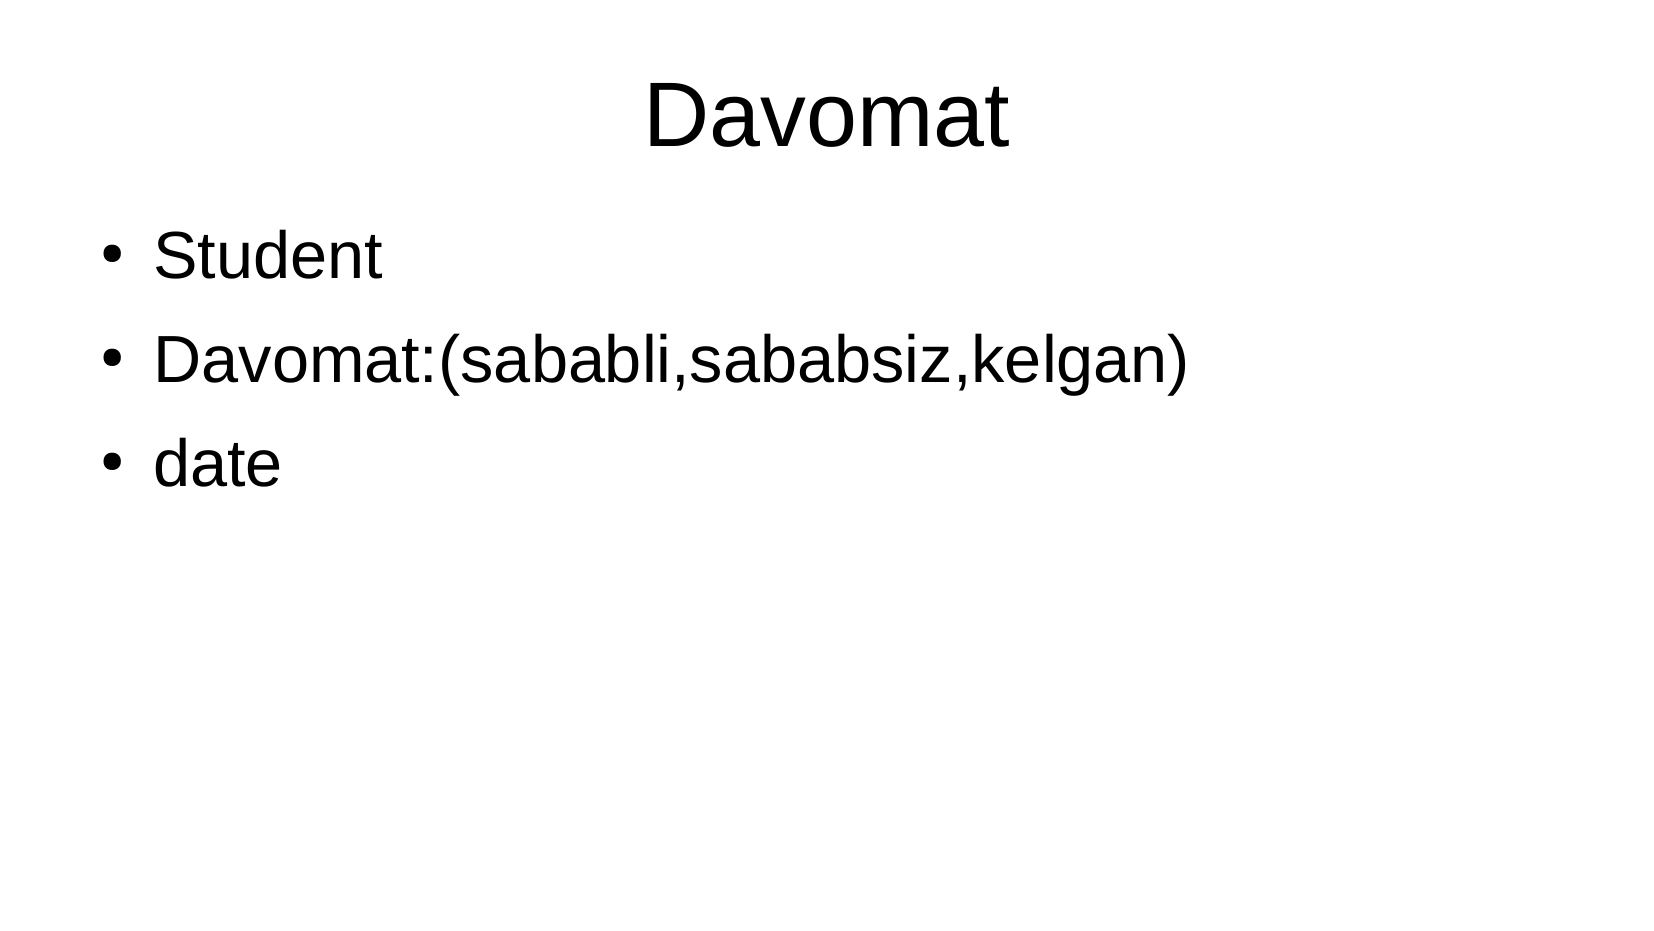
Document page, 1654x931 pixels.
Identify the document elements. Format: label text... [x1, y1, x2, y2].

list Student Davomat:(sababli,sababsiz,kelgan) date [82, 217, 1571, 758]
title Davomat [82, 37, 1571, 193]
